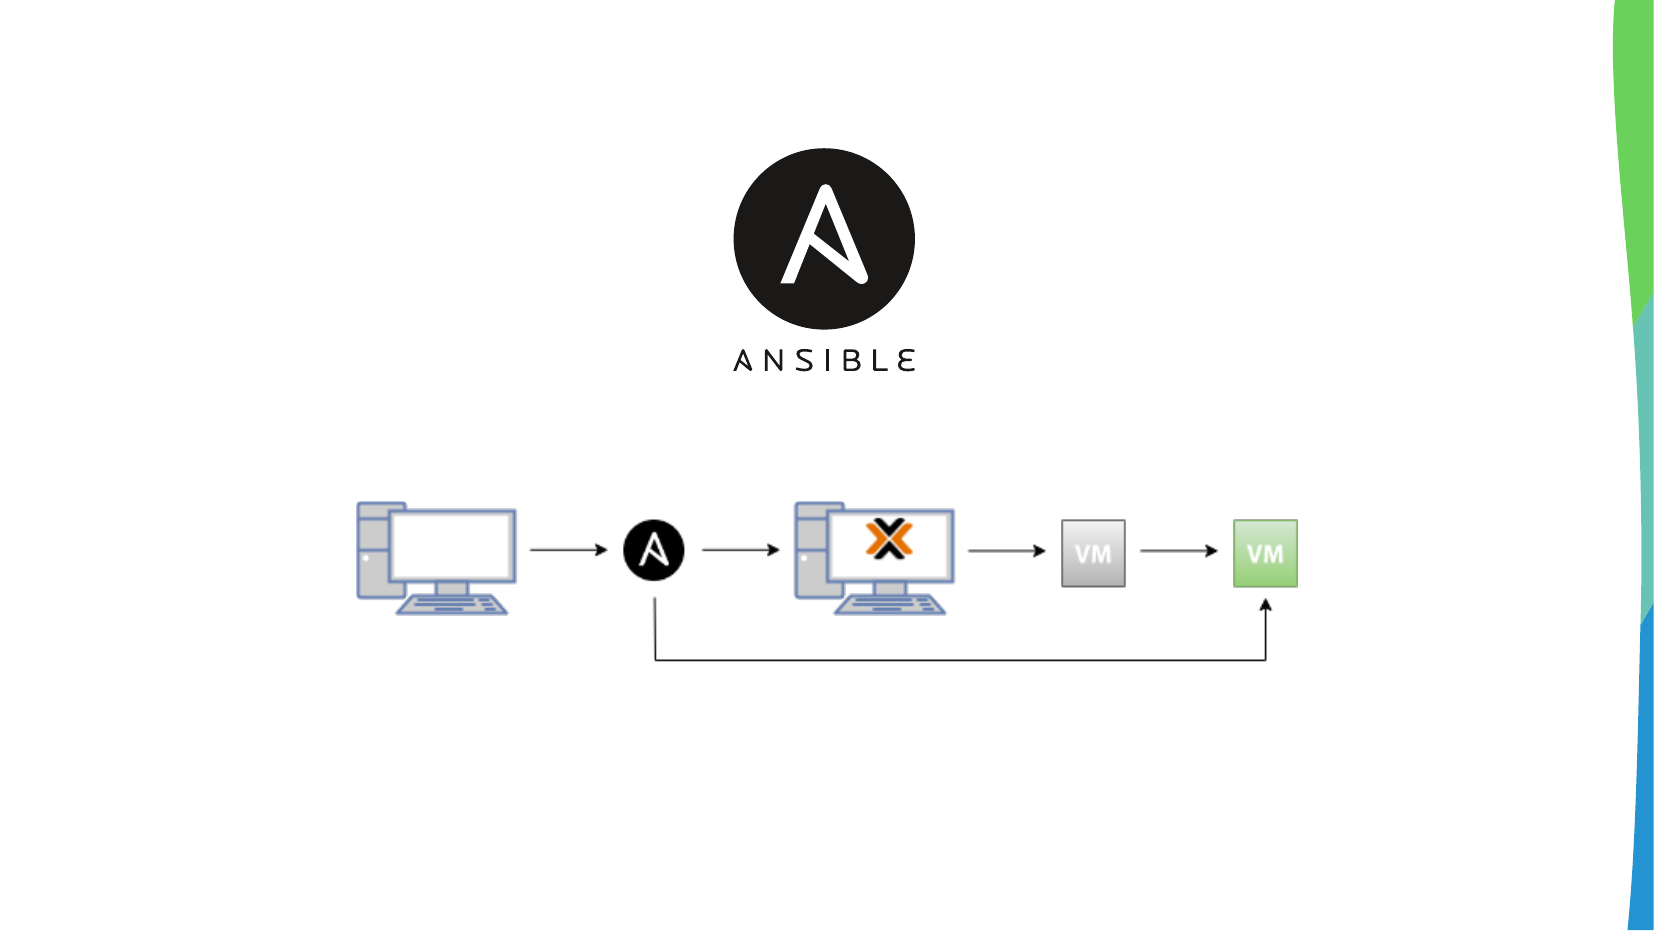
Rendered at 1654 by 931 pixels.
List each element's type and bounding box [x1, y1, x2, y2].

picture [356, 501, 1298, 674]
picture [732, 147, 916, 373]
